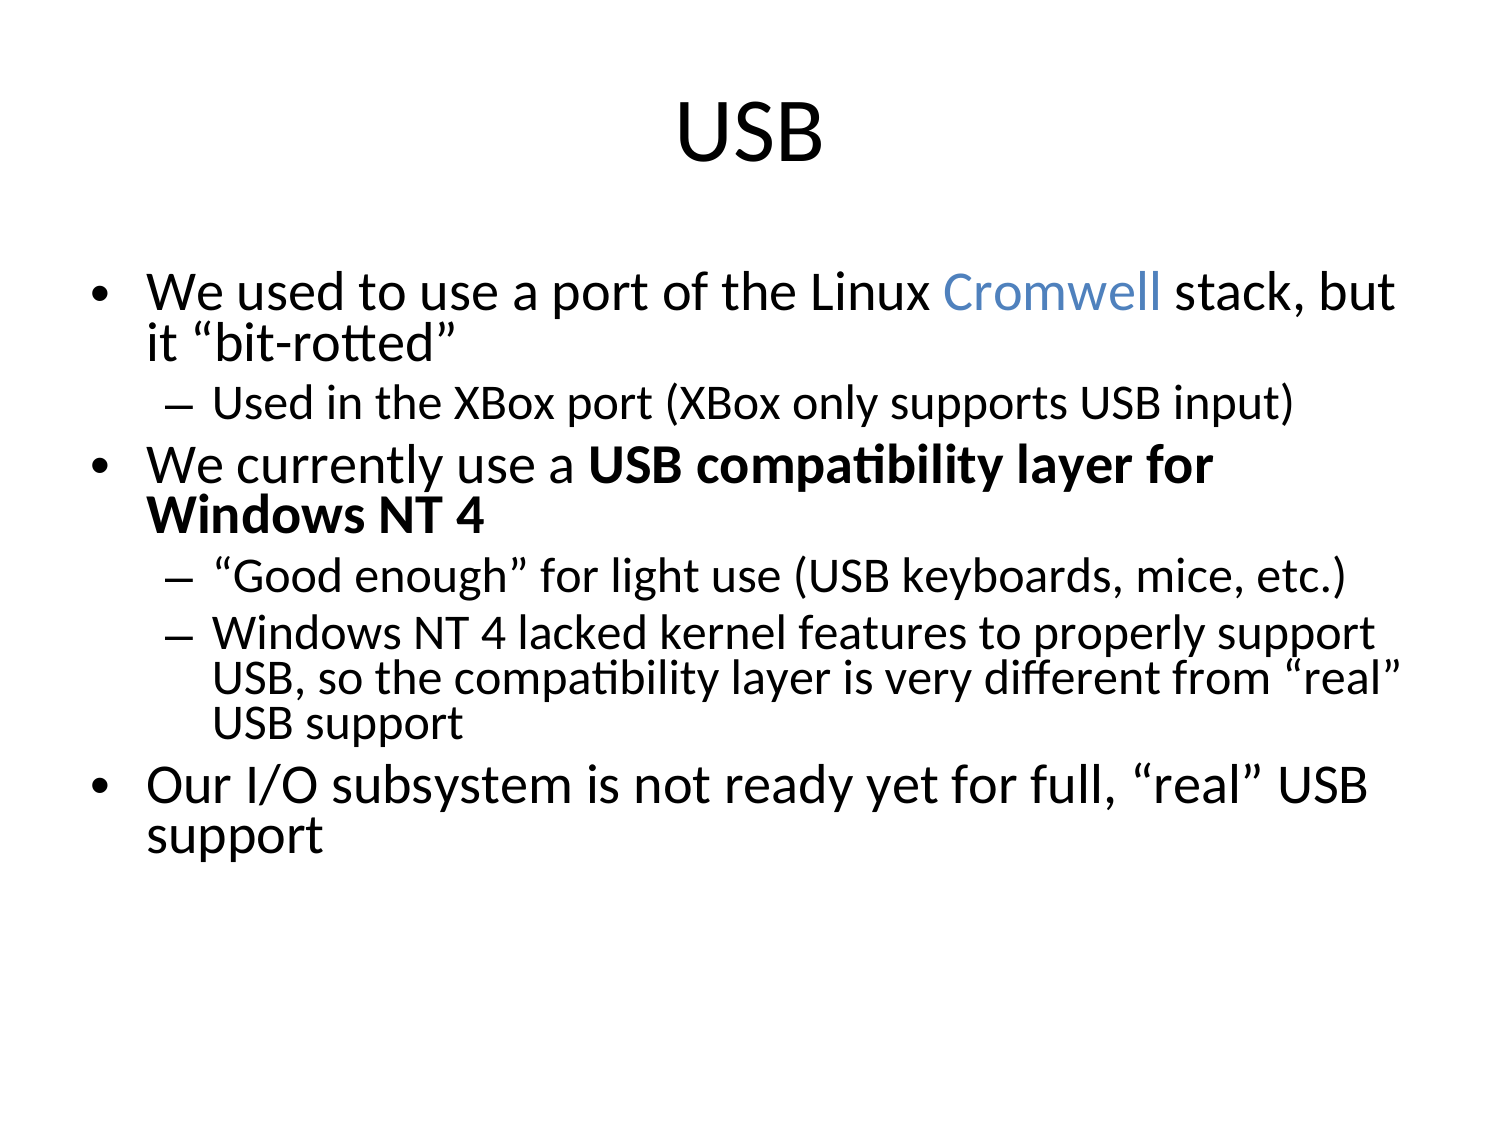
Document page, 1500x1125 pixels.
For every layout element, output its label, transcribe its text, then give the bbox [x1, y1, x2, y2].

title USB [75, 45, 1426, 233]
list We used to use a port of the Linux Cromwell stack, but it “bit-rotted” Used in the XBox port (XBox only supports USB input) We currently use a USB compatibility layer for Windows NT 4 “Good enough” for light use (USB keyboards, mice, etc.) Windows NT 4 lacked kernel features to properly support USB, so the compatibility layer is very different from “real” USB support Our I/O subsystem is not ready yet for full, “real” USB support [75, 262, 1426, 1052]
